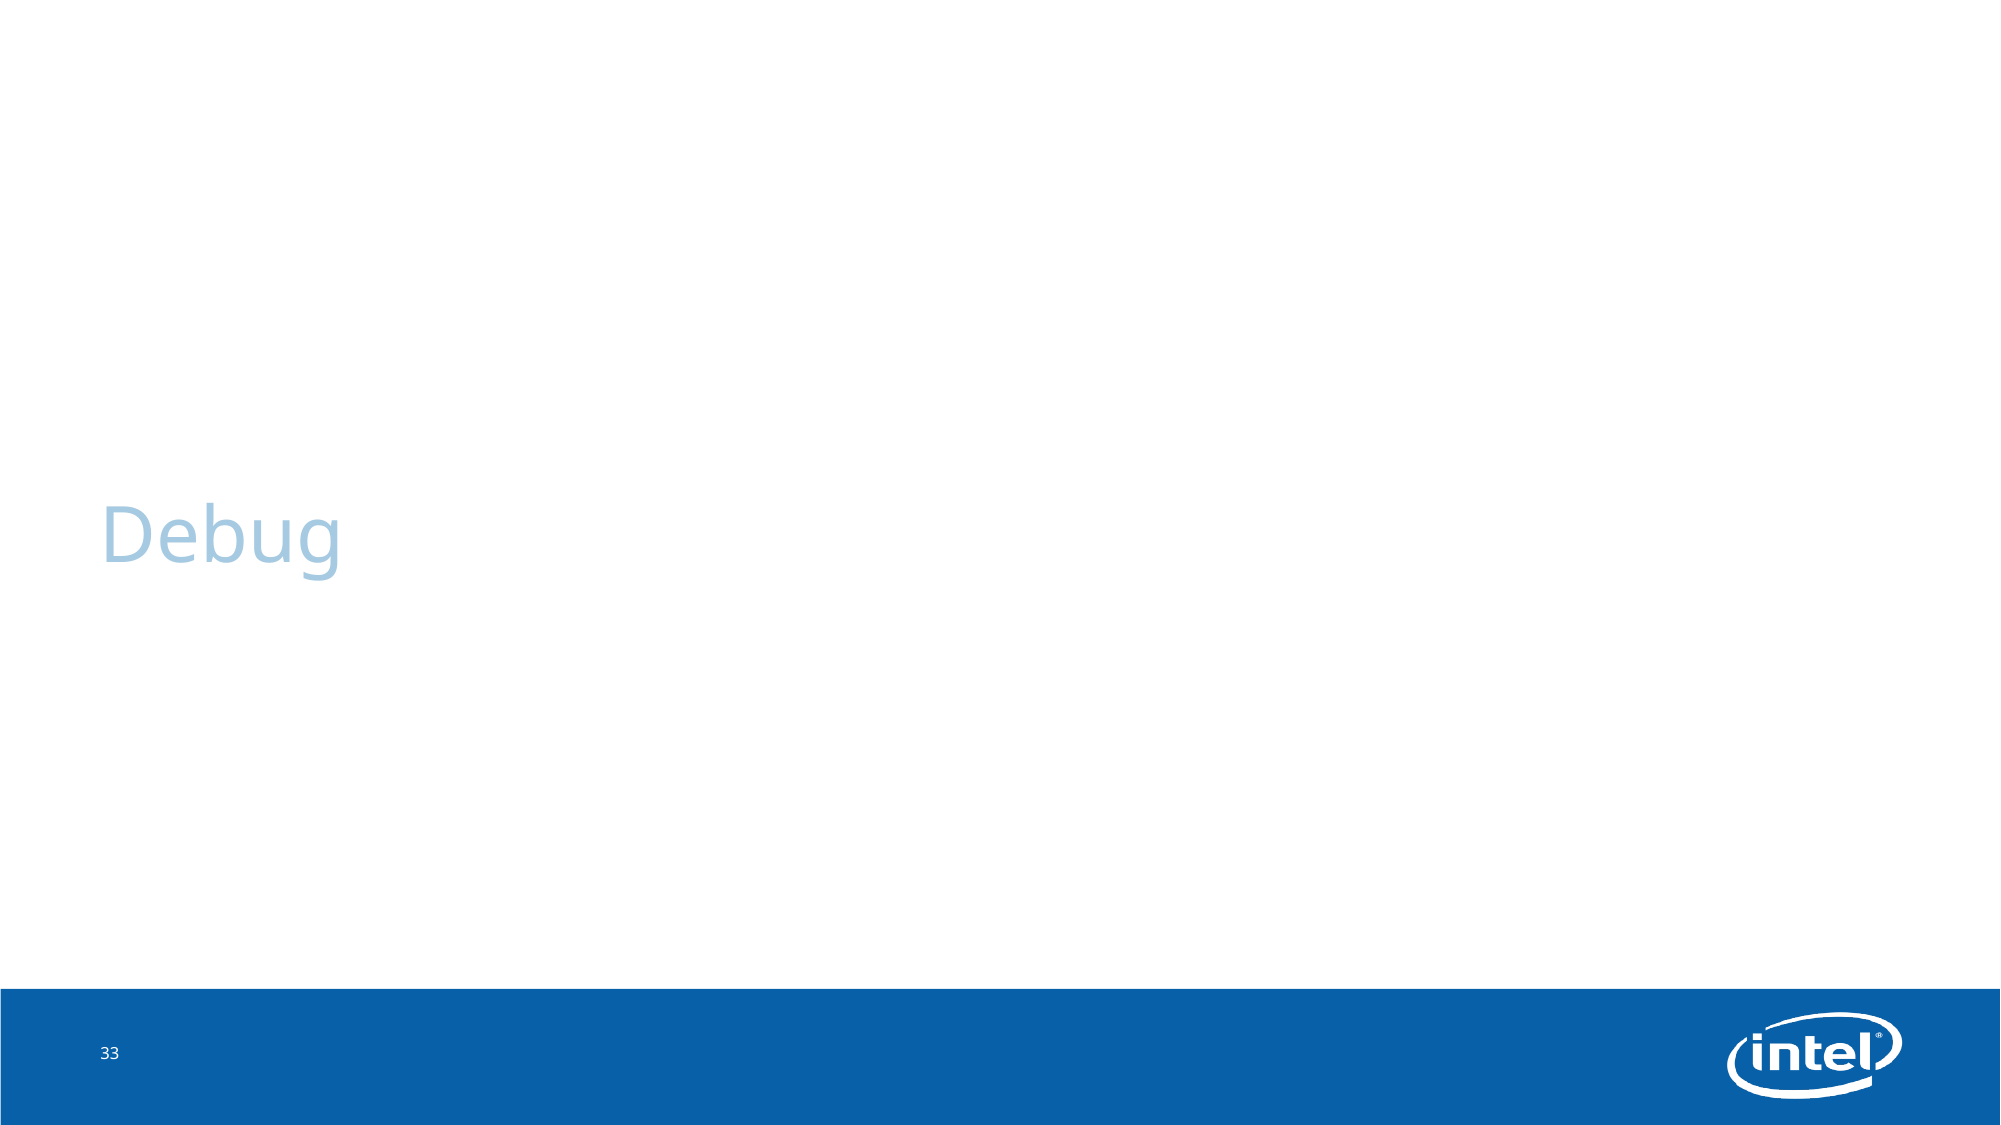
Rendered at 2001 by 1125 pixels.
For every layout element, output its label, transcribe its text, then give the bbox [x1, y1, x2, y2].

title Debug [99, 354, 1800, 578]
picture [1725, 1011, 1904, 1101]
slide_number <number> [100, 1042, 192, 1093]
